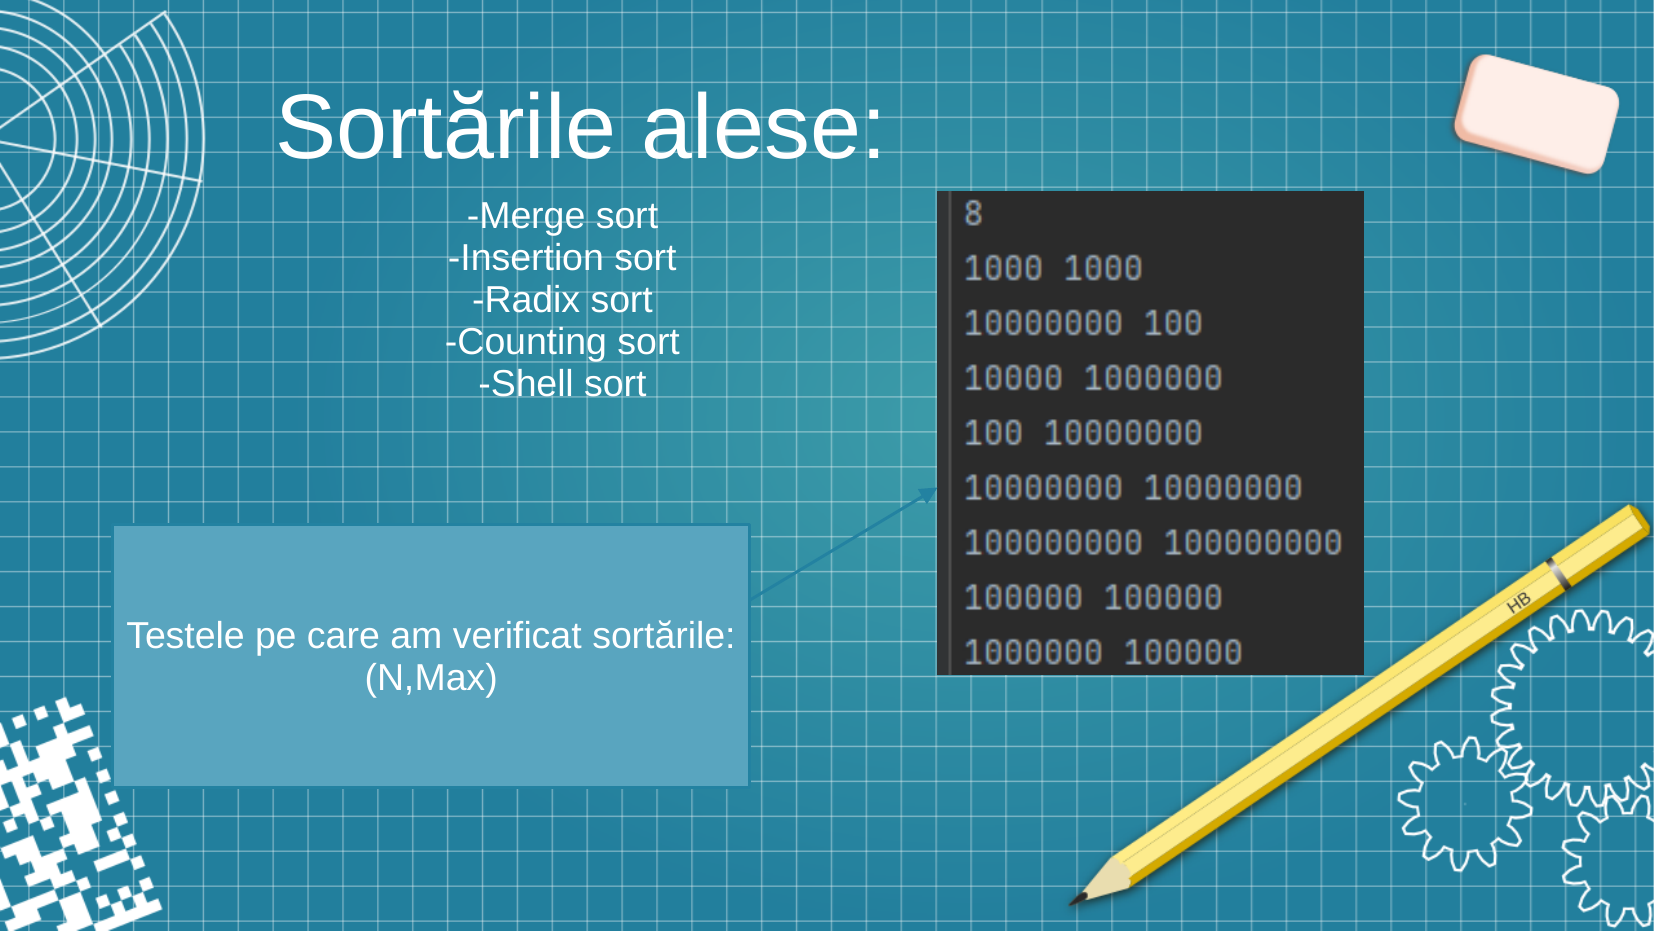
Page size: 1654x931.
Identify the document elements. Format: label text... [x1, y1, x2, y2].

text_box -Merge sort -Insertion sort -Radix sort -Counting sort -Shell sort [337, 187, 788, 413]
picture [0, 0, 1654, 931]
text_box Testele pe care am verificat sortările: (N,Max) [112, 524, 750, 788]
title Sortările alese: [225, 75, 938, 178]
